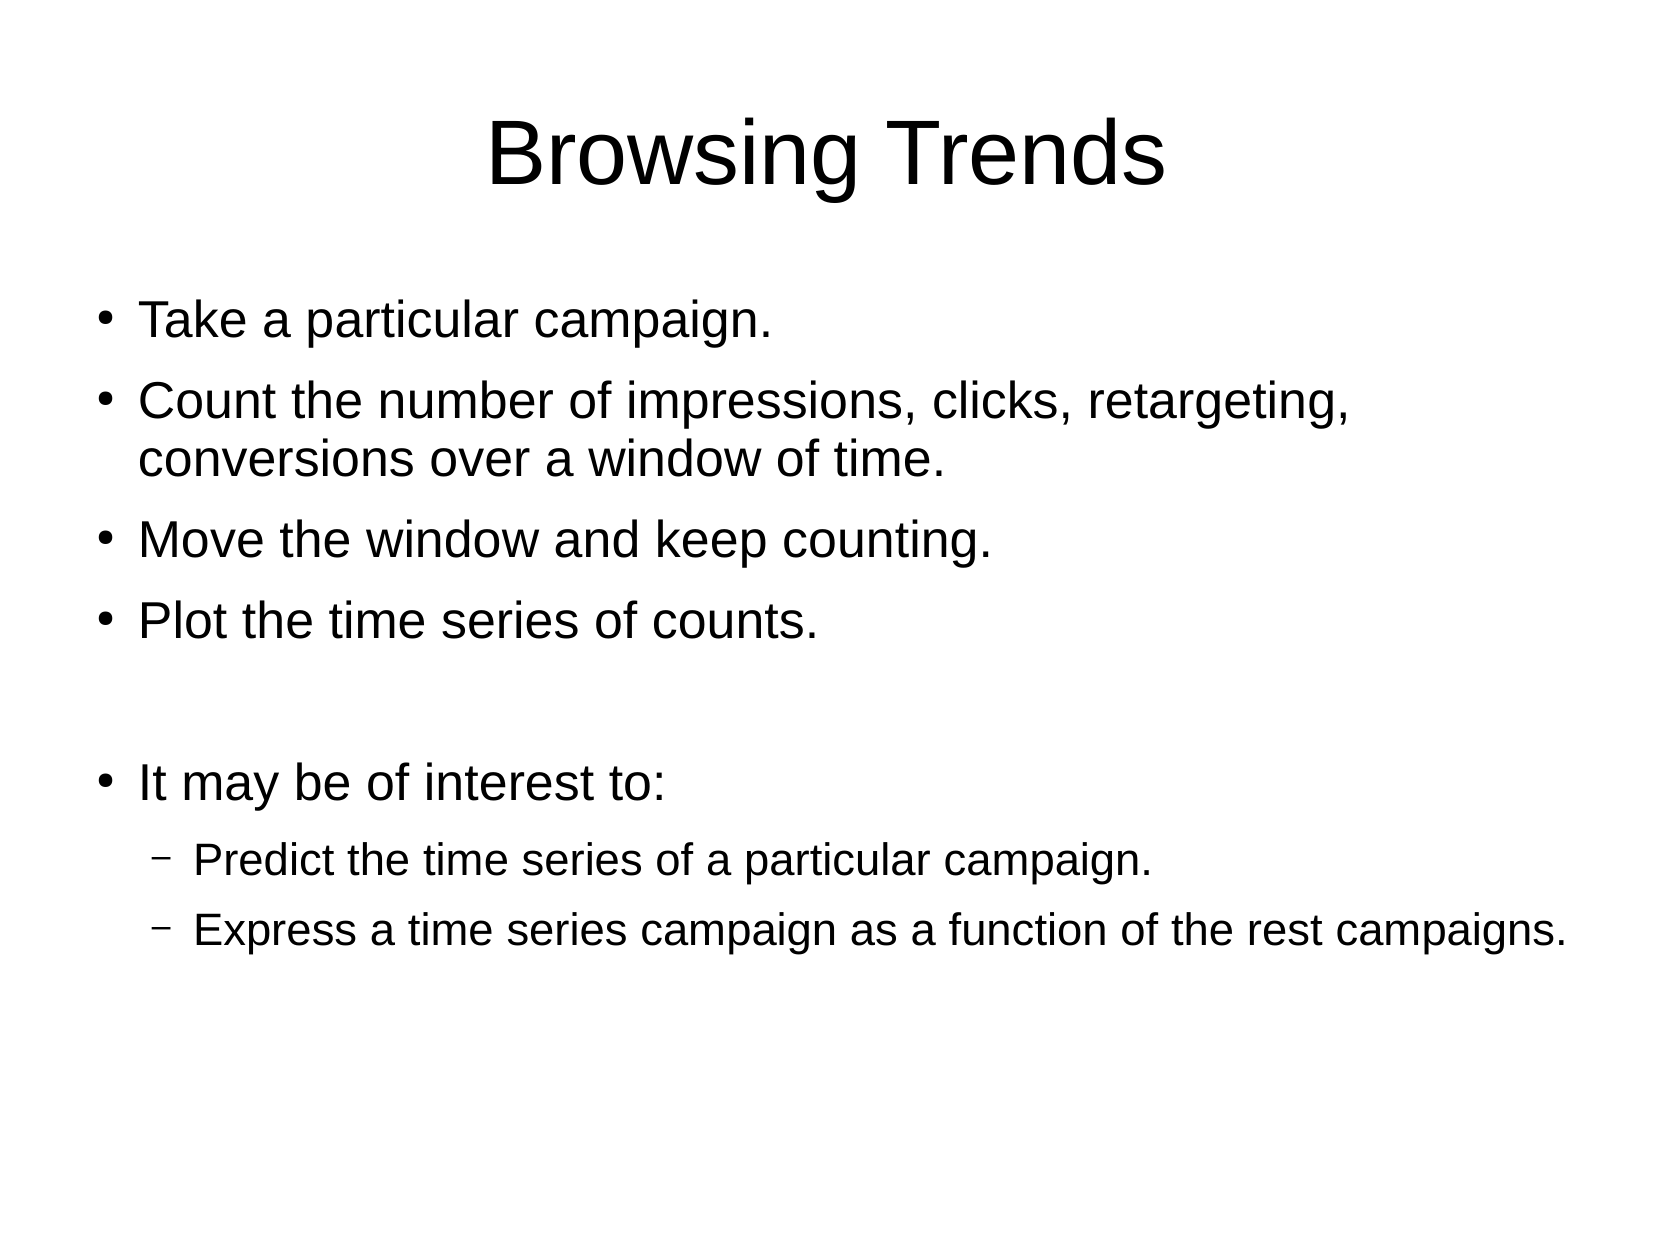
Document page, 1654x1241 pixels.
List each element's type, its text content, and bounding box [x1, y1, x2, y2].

list Take a particular campaign. Count the number of impressions, clicks, retargeting, conversions over a window of time. Move the window and keep counting. Plot the time series of counts. It may be of interest to: Predict the time series of a particular campaign. Express a time series campaign as a function of the rest campaigns. [82, 290, 1571, 1010]
title Browsing Trends [82, 49, 1571, 257]
